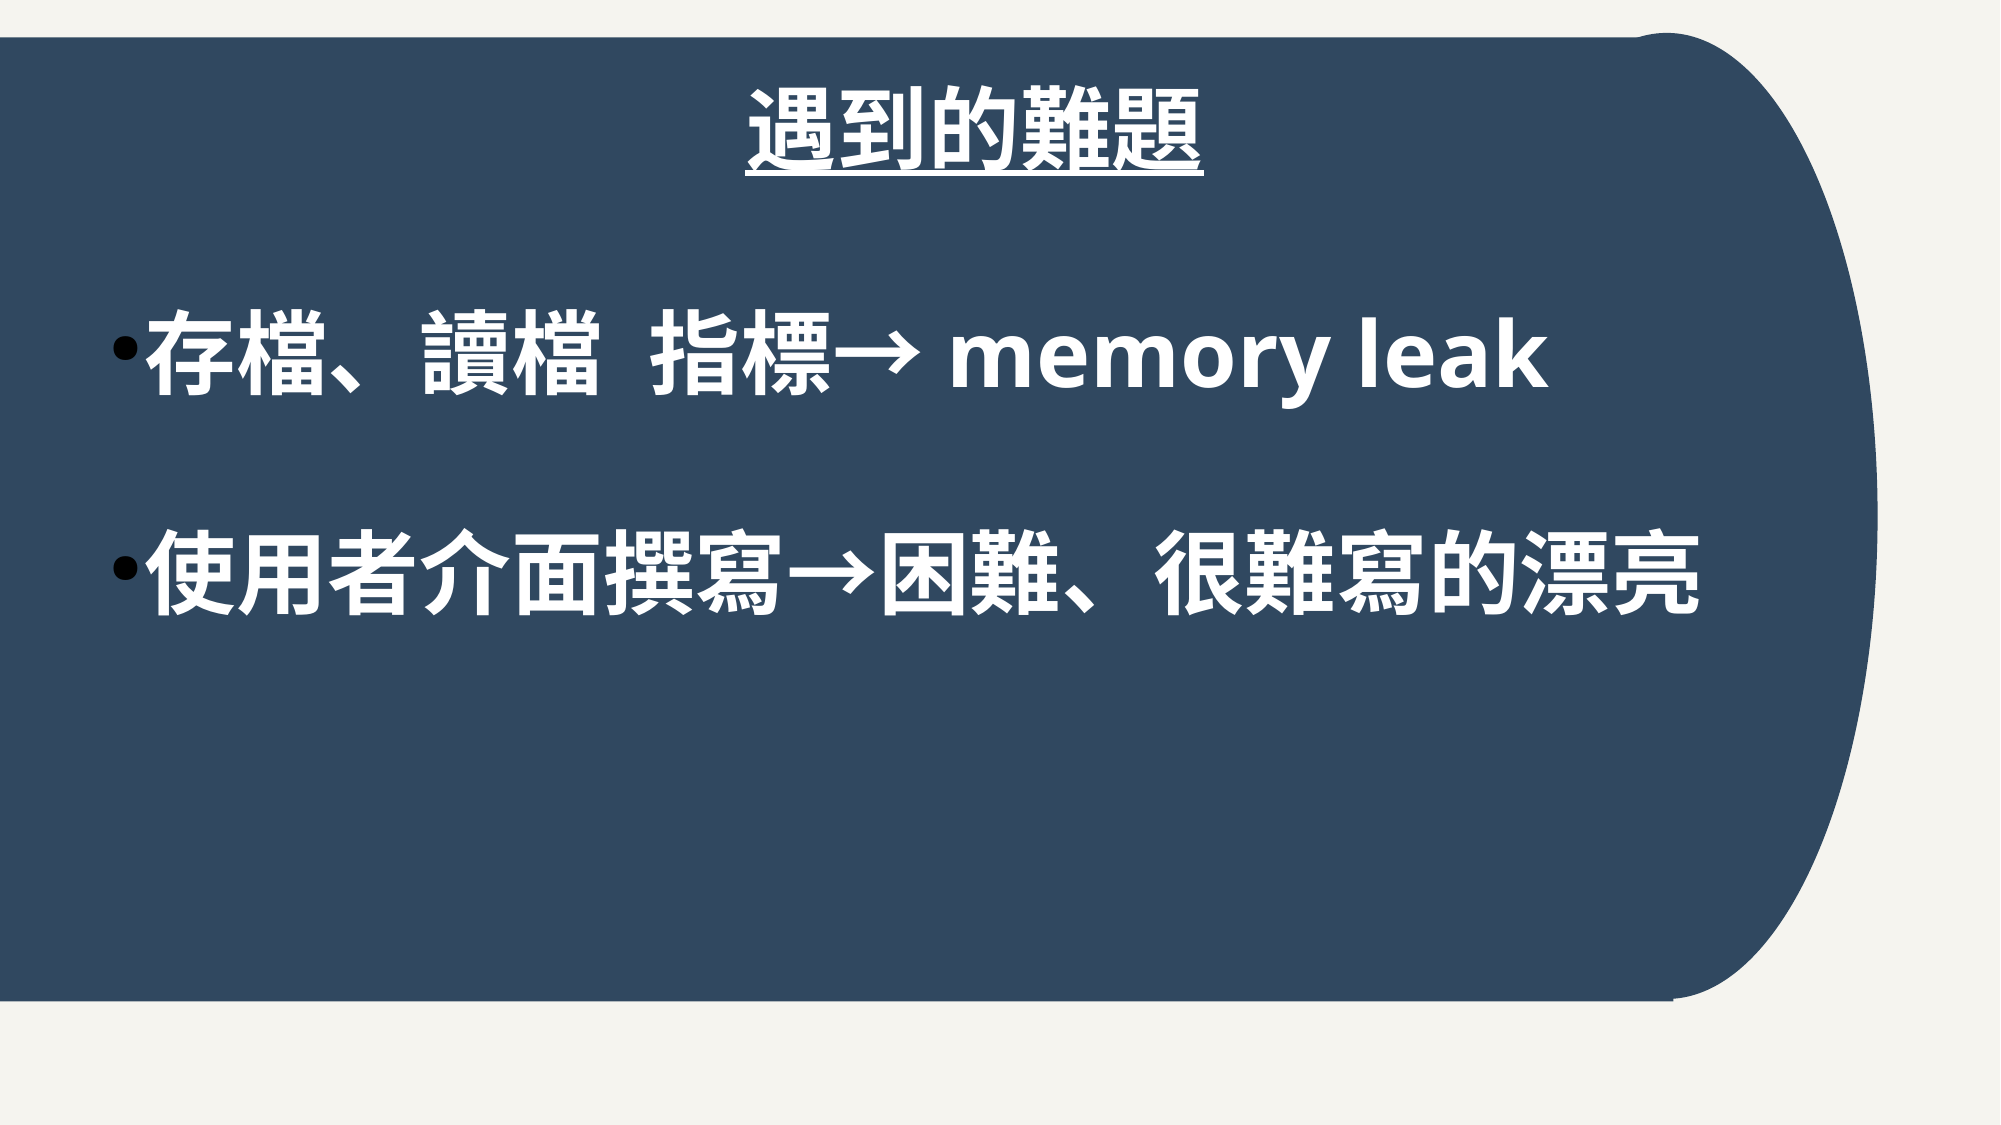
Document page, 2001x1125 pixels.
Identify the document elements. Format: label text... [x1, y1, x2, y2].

text_box 存檔、讀檔 指標→memory leak 使用者介面撰寫→困難、很難寫的漂亮 [94, 288, 1831, 744]
text_box [0, 32, 1878, 1002]
text_box 遇到的難題 [694, 64, 1500, 189]
